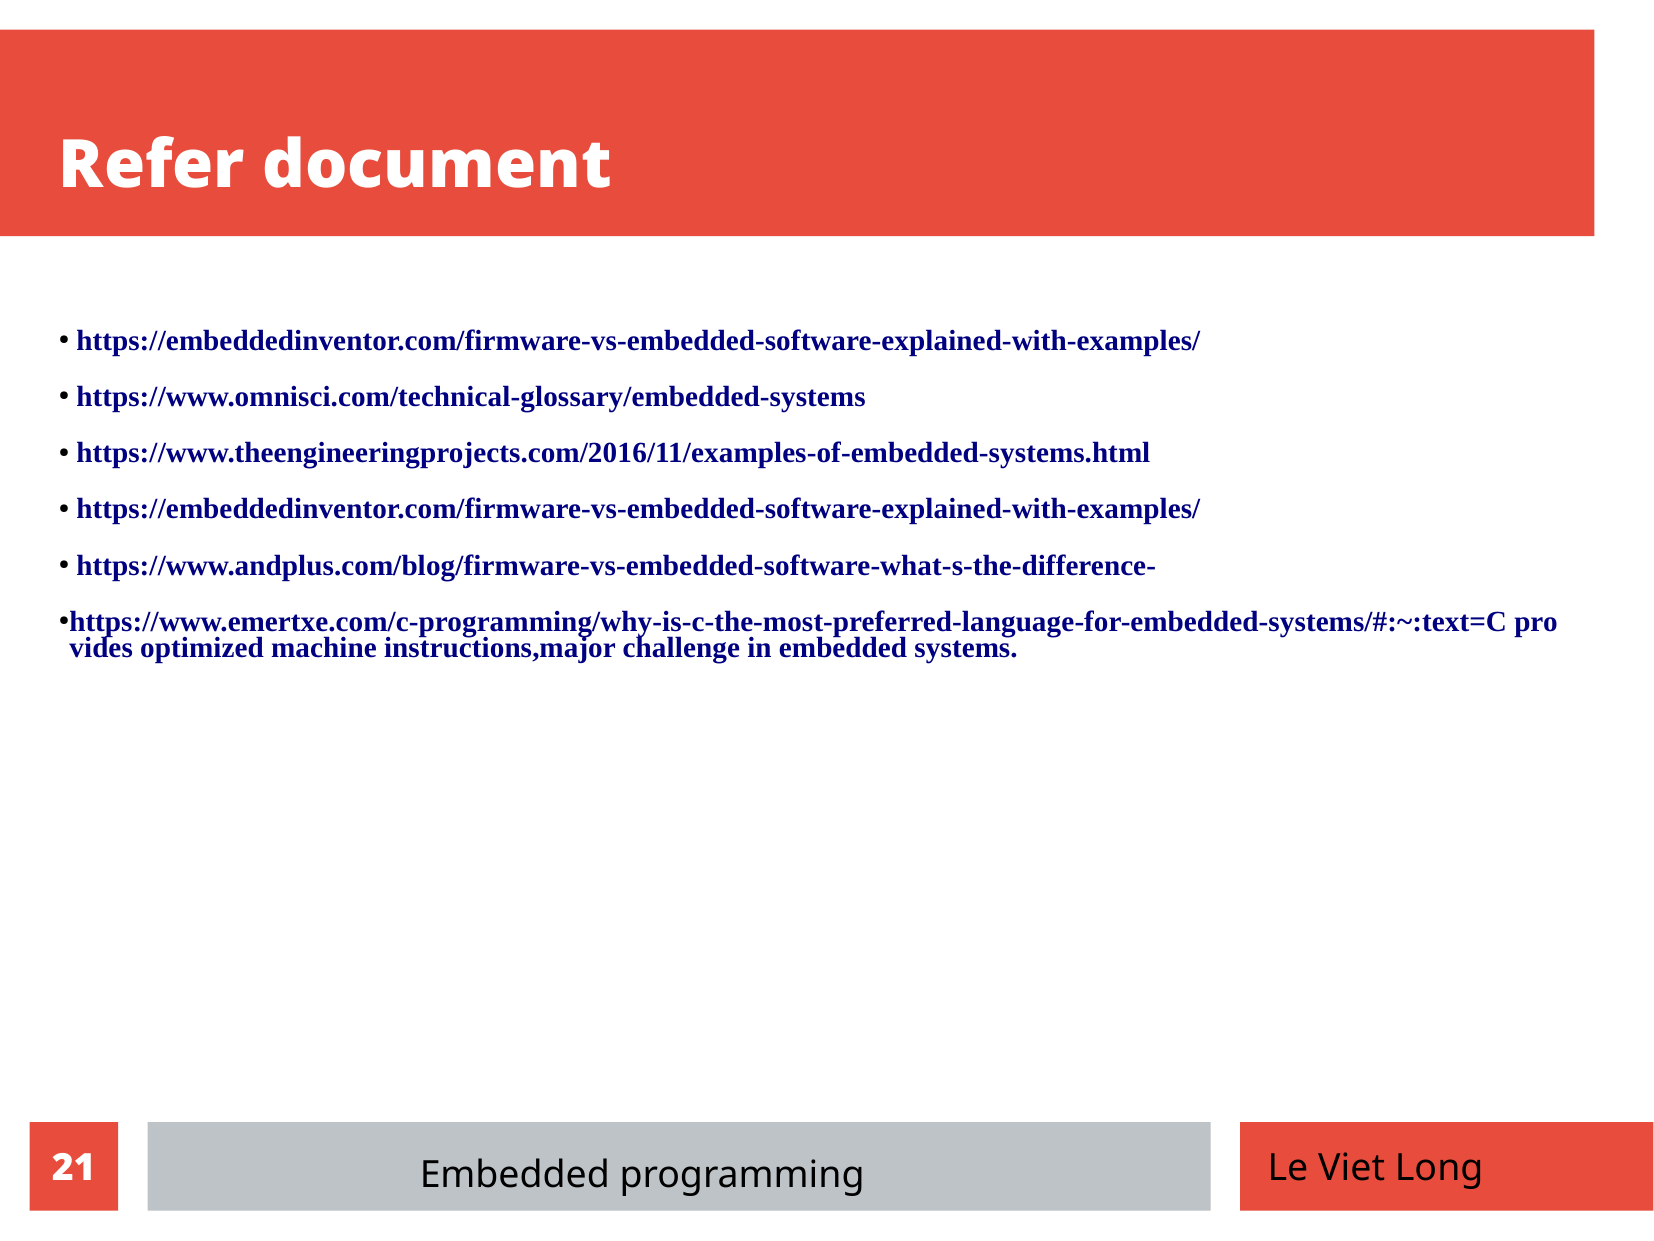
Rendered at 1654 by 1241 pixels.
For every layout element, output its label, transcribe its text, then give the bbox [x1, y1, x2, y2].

list https://embeddedinventor.com/firmware-vs-embedded-software-explained-with-examples/ https://www.omnisci.com/technical-glossary/embedded-systems https://www.theengineeringprojects.com/2016/11/examples-of-embedded-systems.html https://embeddedinventor.com/firmware-vs-embedded-software-explained-with-examples/ https://www.andplus.com/blog/firmware-vs-embedded-software-what-s-the-difference- https://www.emertxe.com/c-programming/why-is-c-the-most-preferred-language-for-embedded-systems/#:~:text=C provides optimized machine instructions,major challenge in embedded systems. [59, 324, 1565, 1093]
text_box Le Viet Long [1252, 1132, 1538, 1192]
title Refer document [59, 59, 1595, 207]
text_box Embedded programming [405, 1140, 1021, 1199]
